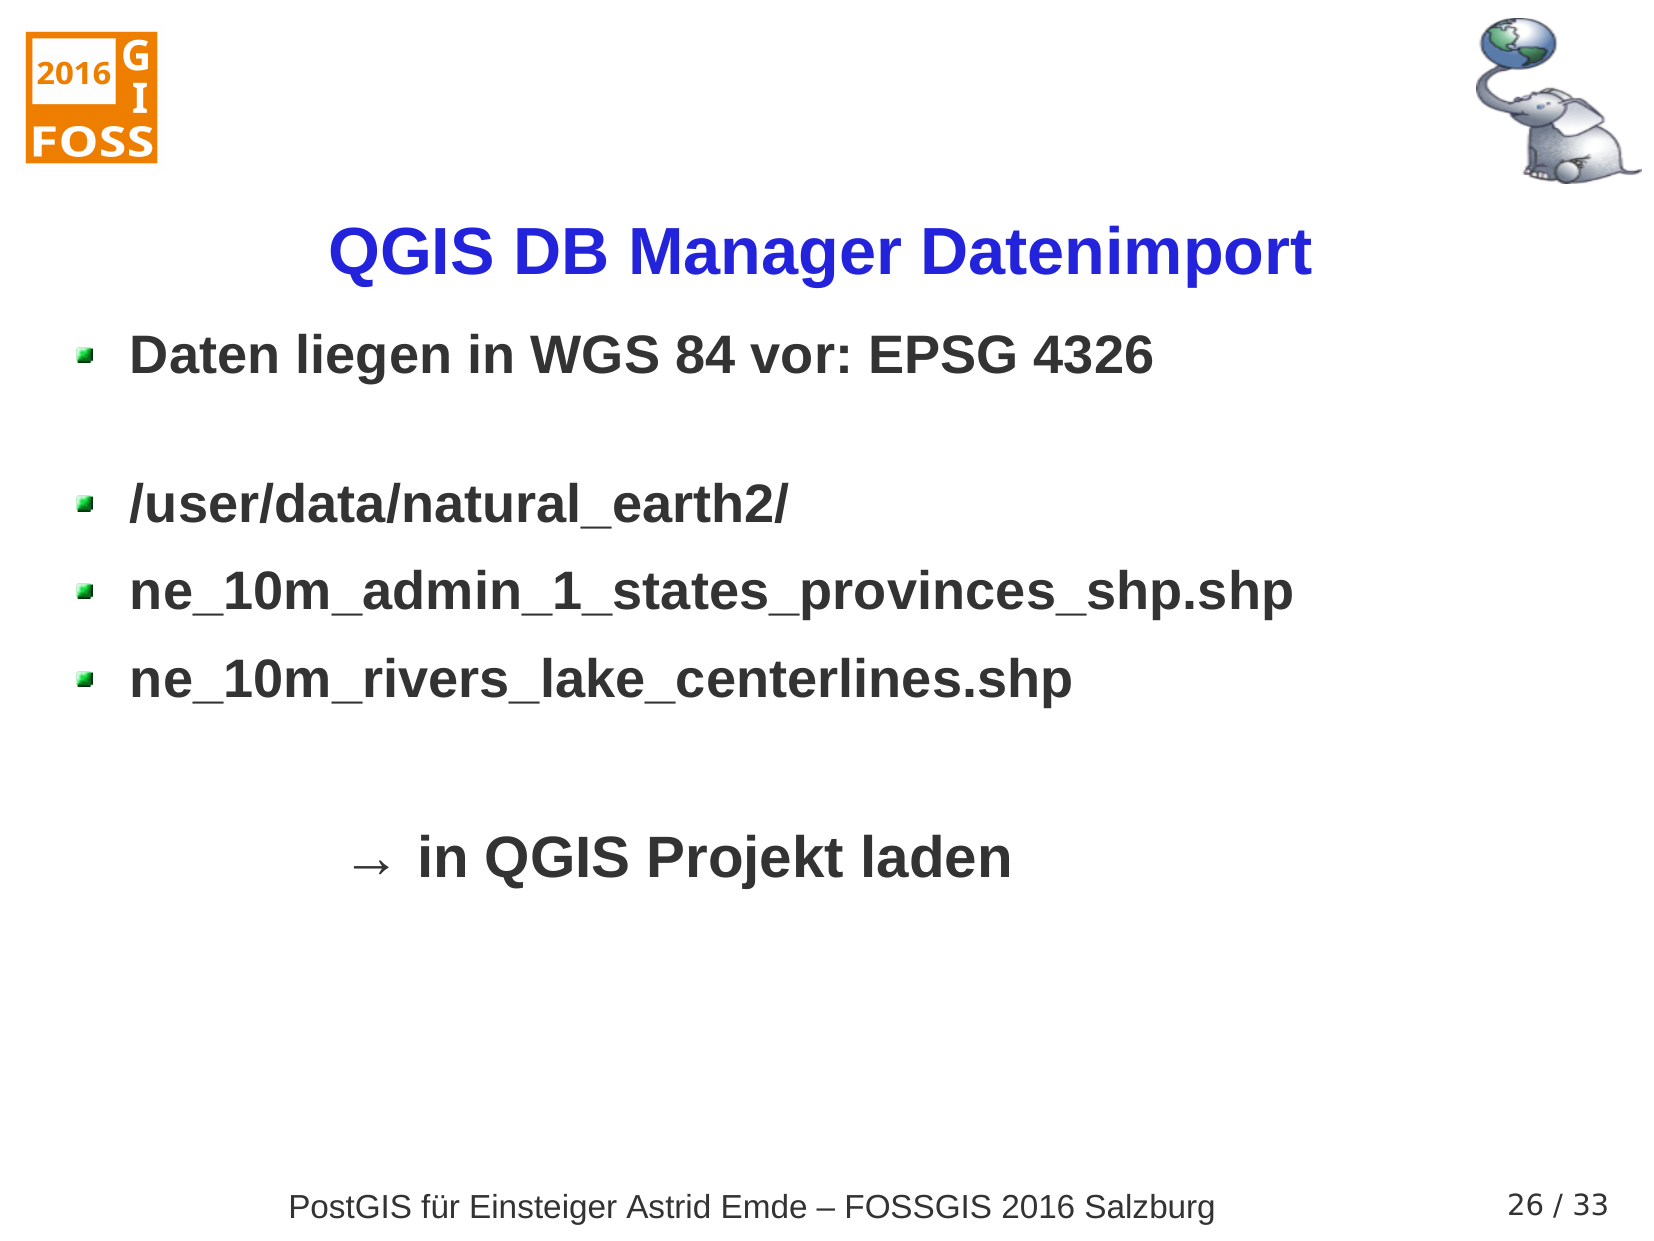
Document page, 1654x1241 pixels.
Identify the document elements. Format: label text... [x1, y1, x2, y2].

picture [17, 23, 166, 172]
title QGIS DB Manager Datenimport [76, 177, 1565, 325]
picture [1476, 18, 1642, 184]
list Daten liegen in WGS 84 vor: EPSG 4326 /user/data/natural_earth2/ ne_10m_admin_1_states_provinces_shp.shp ne_10m_rivers_lake_centerlines.shp → in QGIS Projekt laden [59, 324, 1329, 1144]
